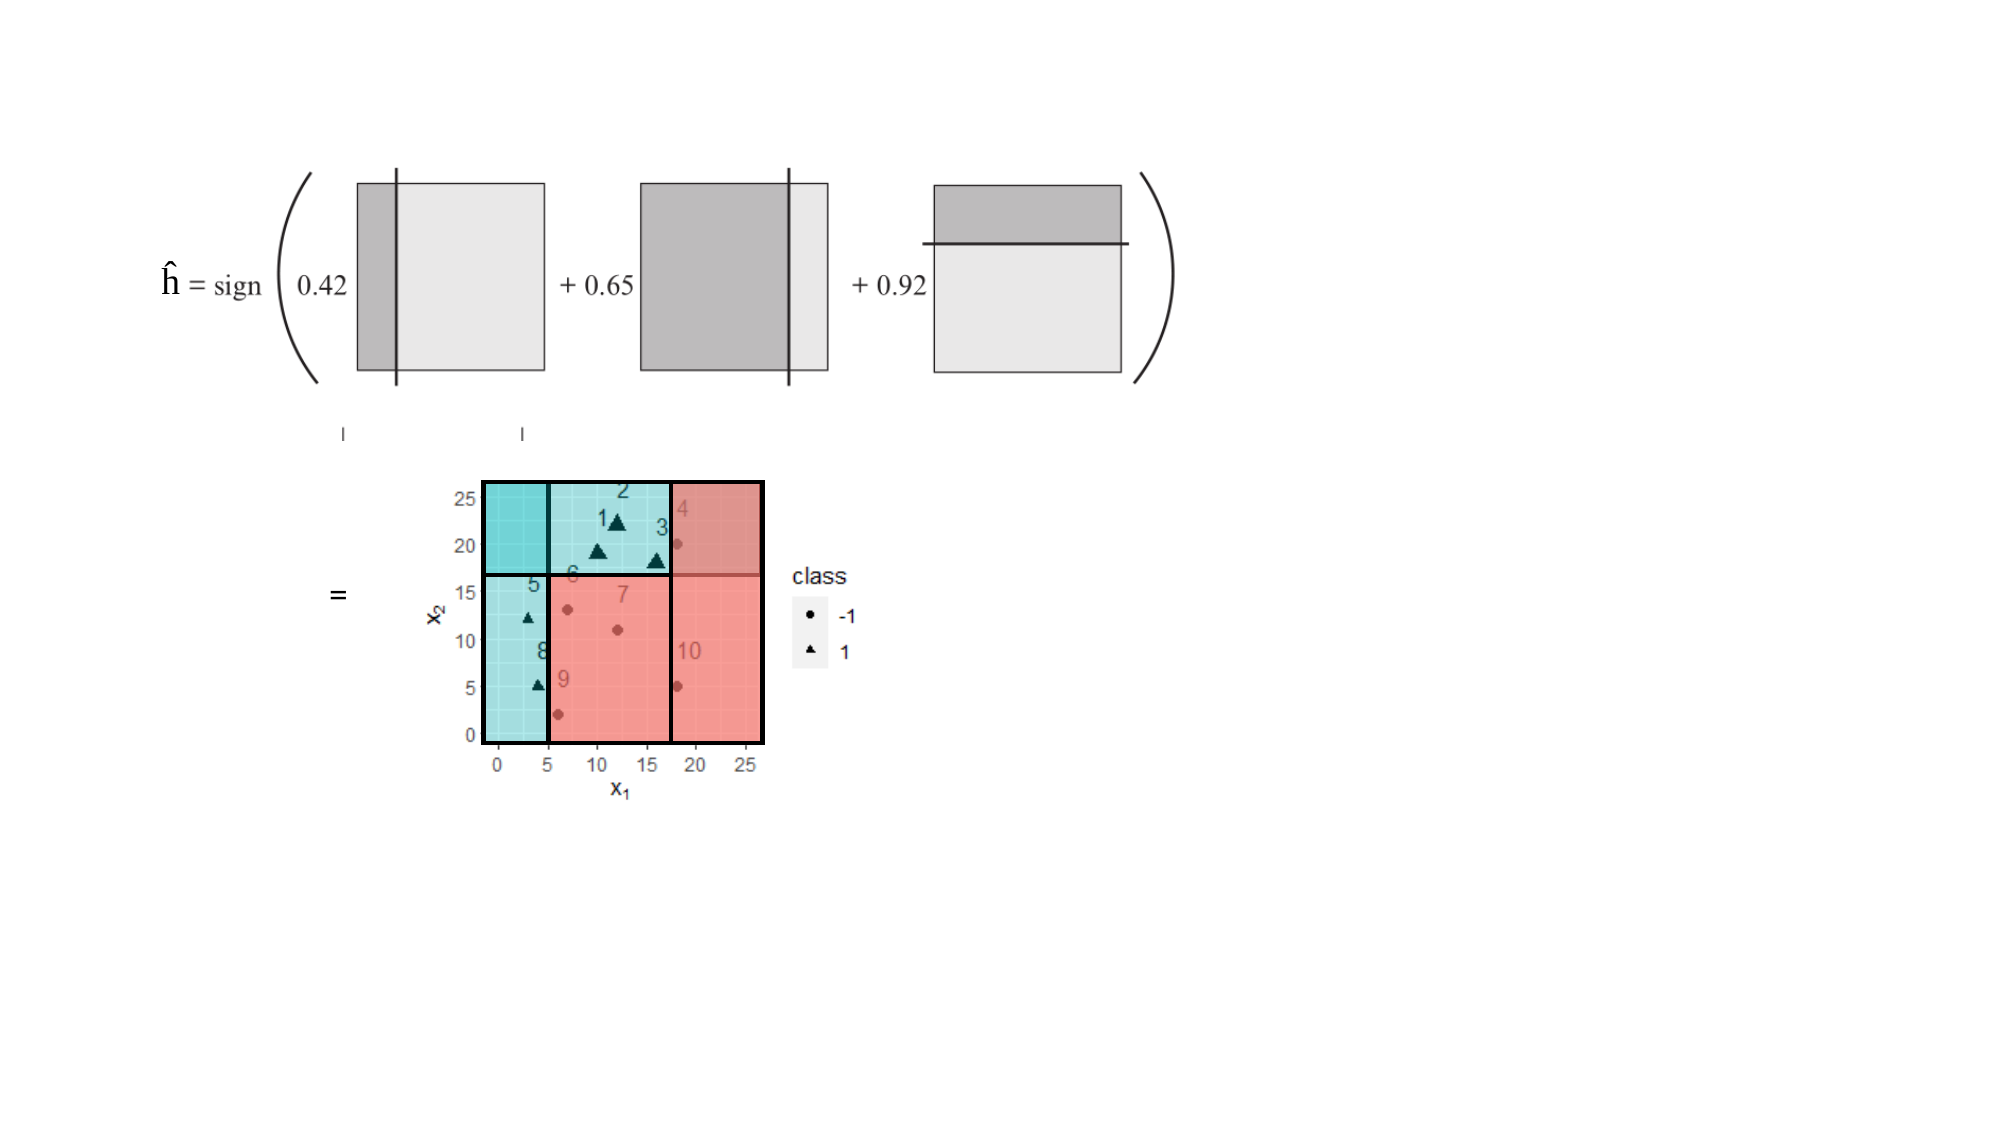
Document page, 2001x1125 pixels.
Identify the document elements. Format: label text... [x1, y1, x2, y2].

picture [423, 456, 877, 811]
text_box ĥ [146, 249, 184, 311]
text_box = [314, 562, 483, 624]
picture [146, 148, 1196, 441]
text_box [483, 482, 763, 743]
